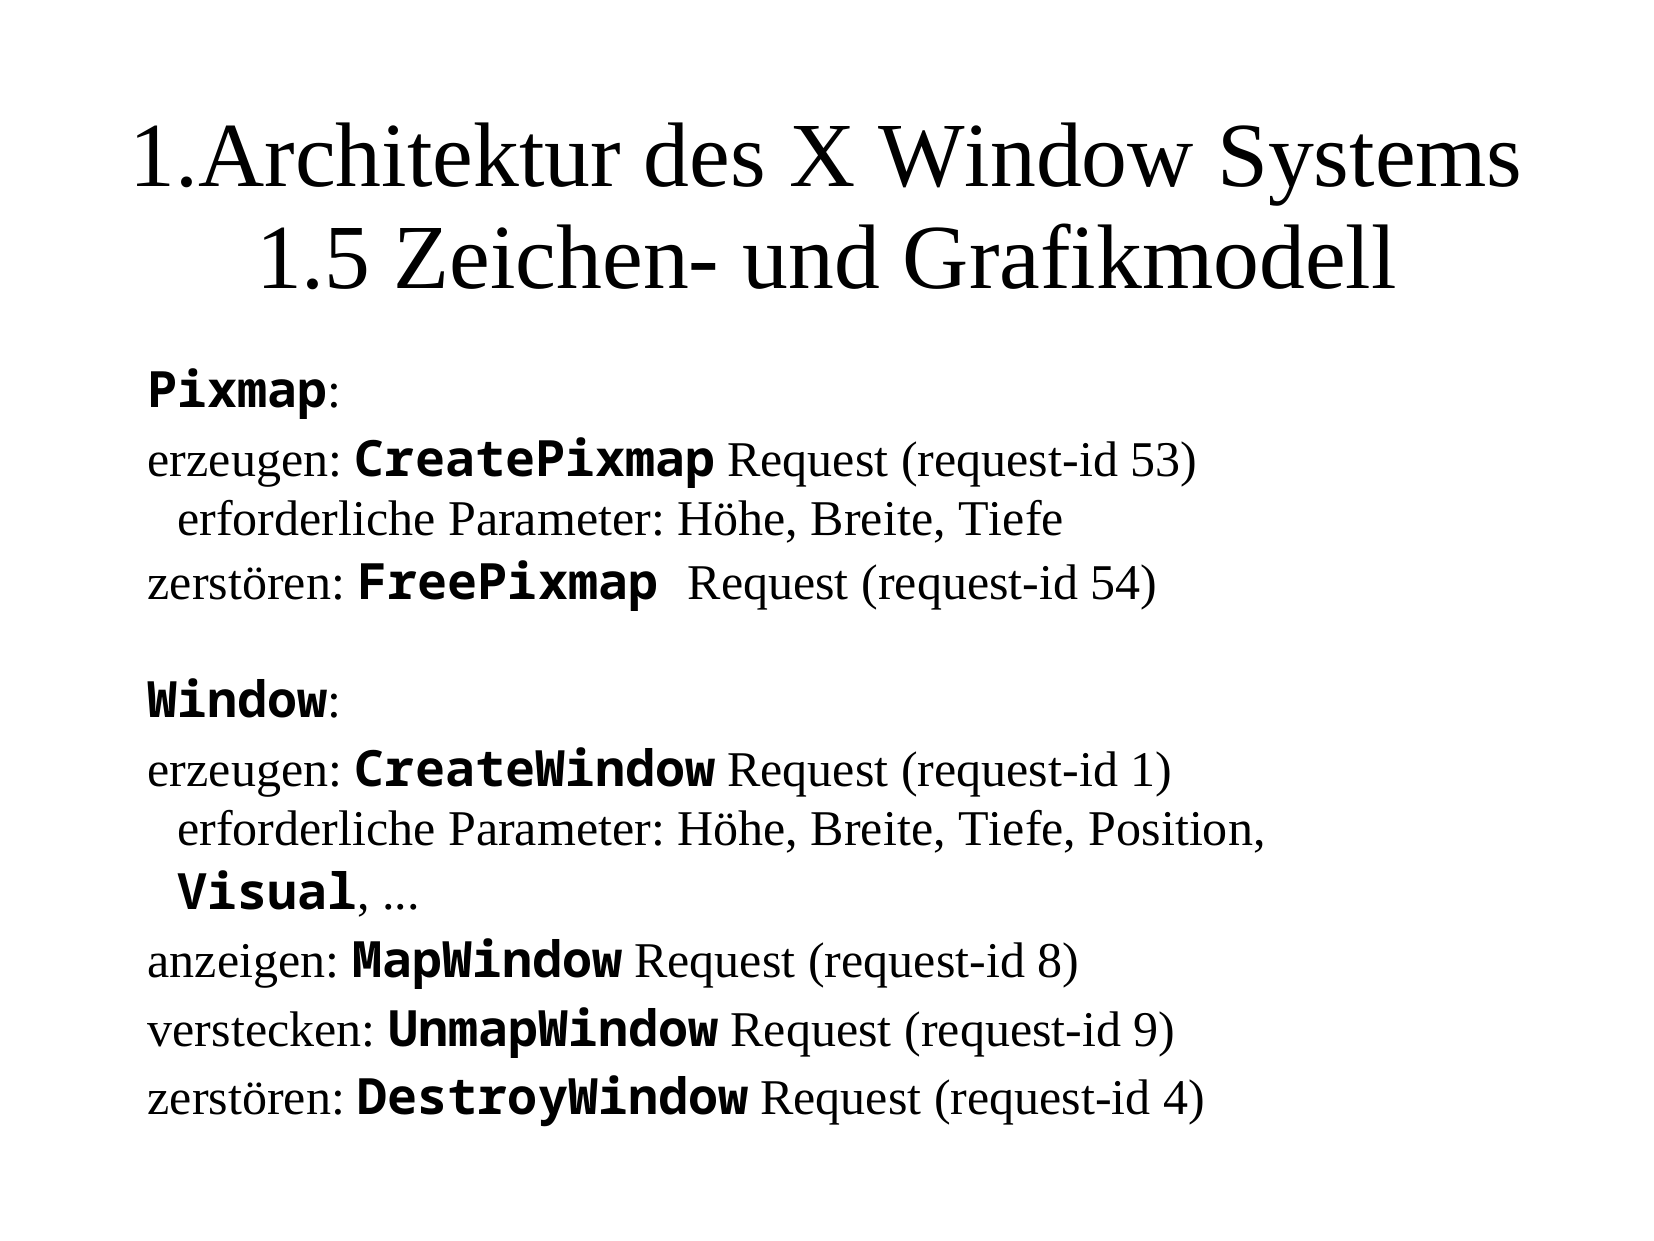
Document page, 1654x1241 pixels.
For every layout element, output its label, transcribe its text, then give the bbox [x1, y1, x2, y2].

title 1.Architektur des X Window Systems 1.5 Zeichen- und Grafikmodell [121, 102, 1534, 311]
text_box Window: erzeugen: CreateWindow Request (request-id 1) erforderliche Parameter: Höhe, Breite, Tiefe, Position, Visual, ... anzeigen: MapWindow Request (request-id 8) verstecken: UnmapWindow Request (request-id 9) zerstören: DestroyWindow Request (request-id 4) [147, 664, 1492, 1091]
text_box Pixmap: erzeugen: CreatePixmap Request (request-id 53) erforderliche Parameter: Höhe, Breite, Tiefe zerstören: FreePixmap Request (request-id 54) [147, 354, 1418, 595]
